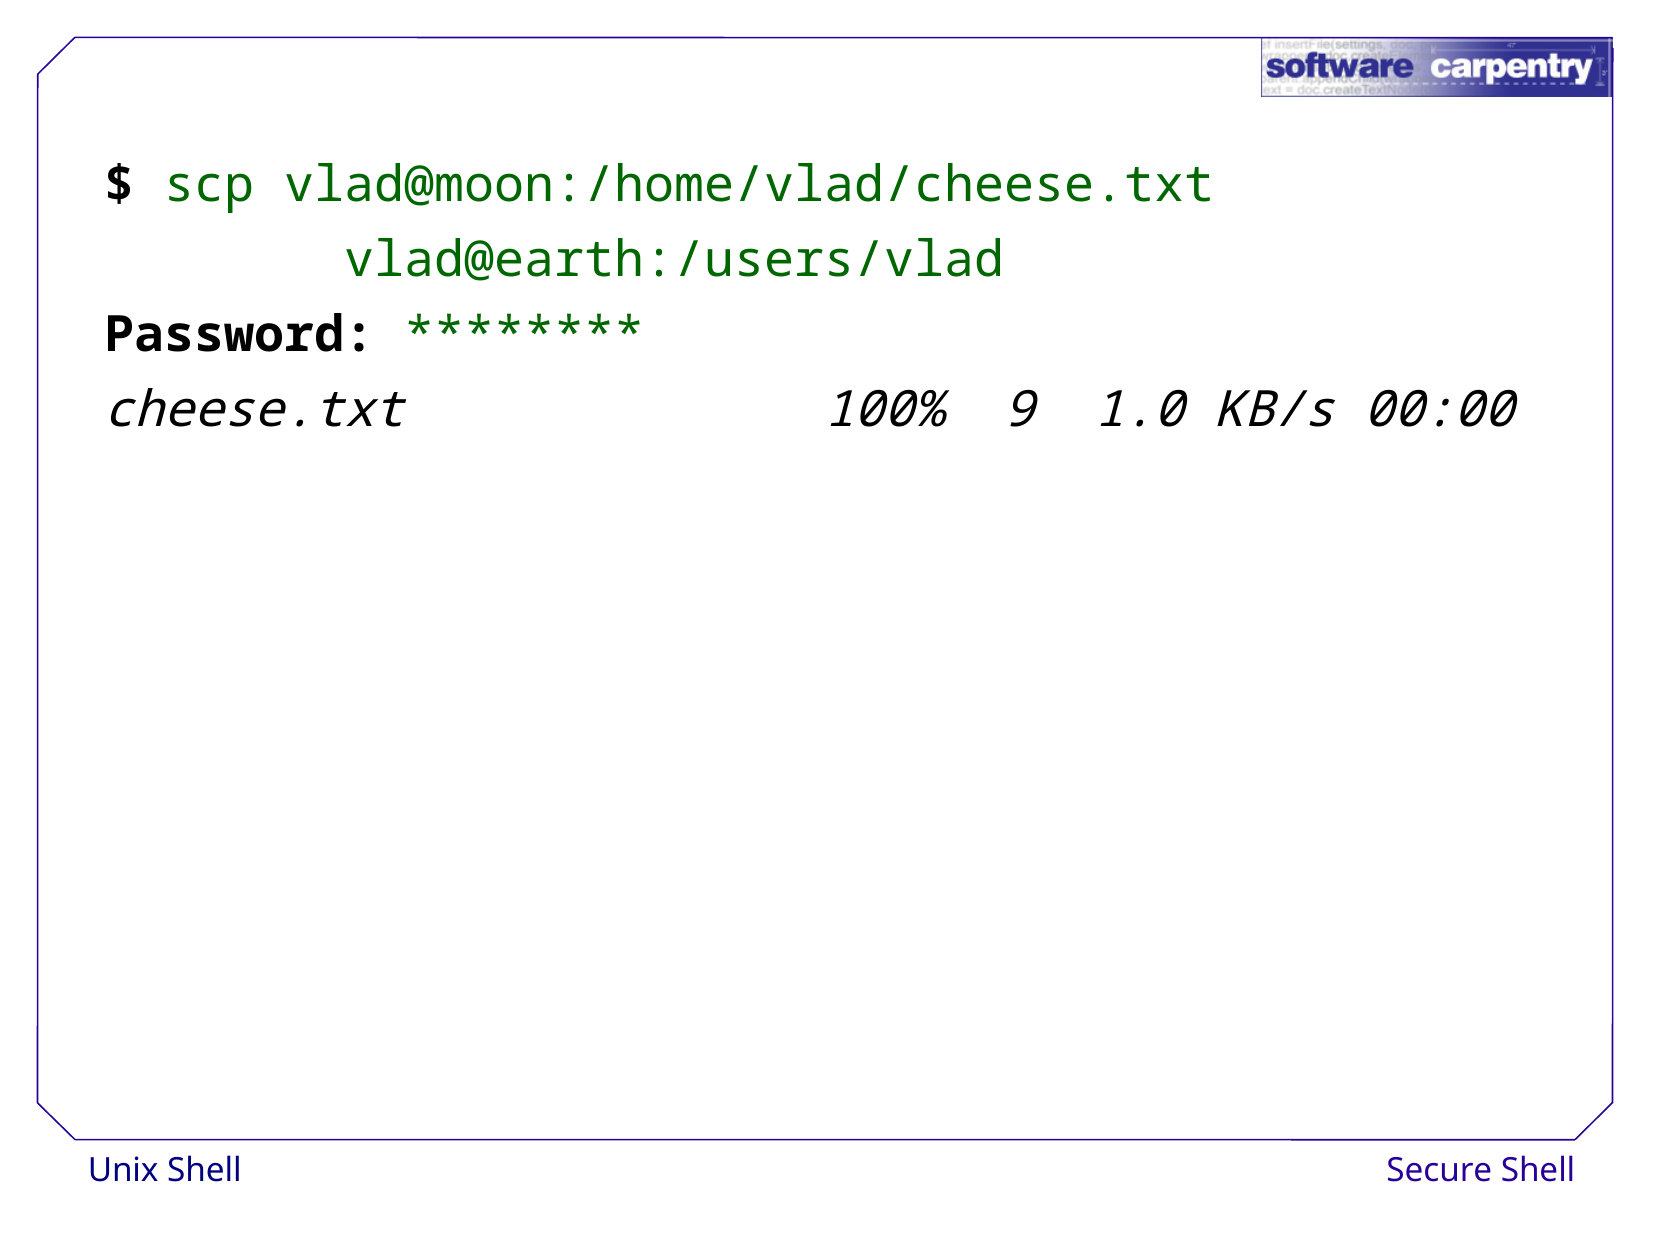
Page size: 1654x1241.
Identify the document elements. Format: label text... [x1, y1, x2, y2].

text_box $ scp vlad@moon:/home/vlad/cheese.txt vlad@earth:/users/vlad Password: ******** cheese.txt 100% 9 1.0 KB/s 00:00 [89, 128, 1512, 1121]
picture [1261, 39, 1613, 97]
